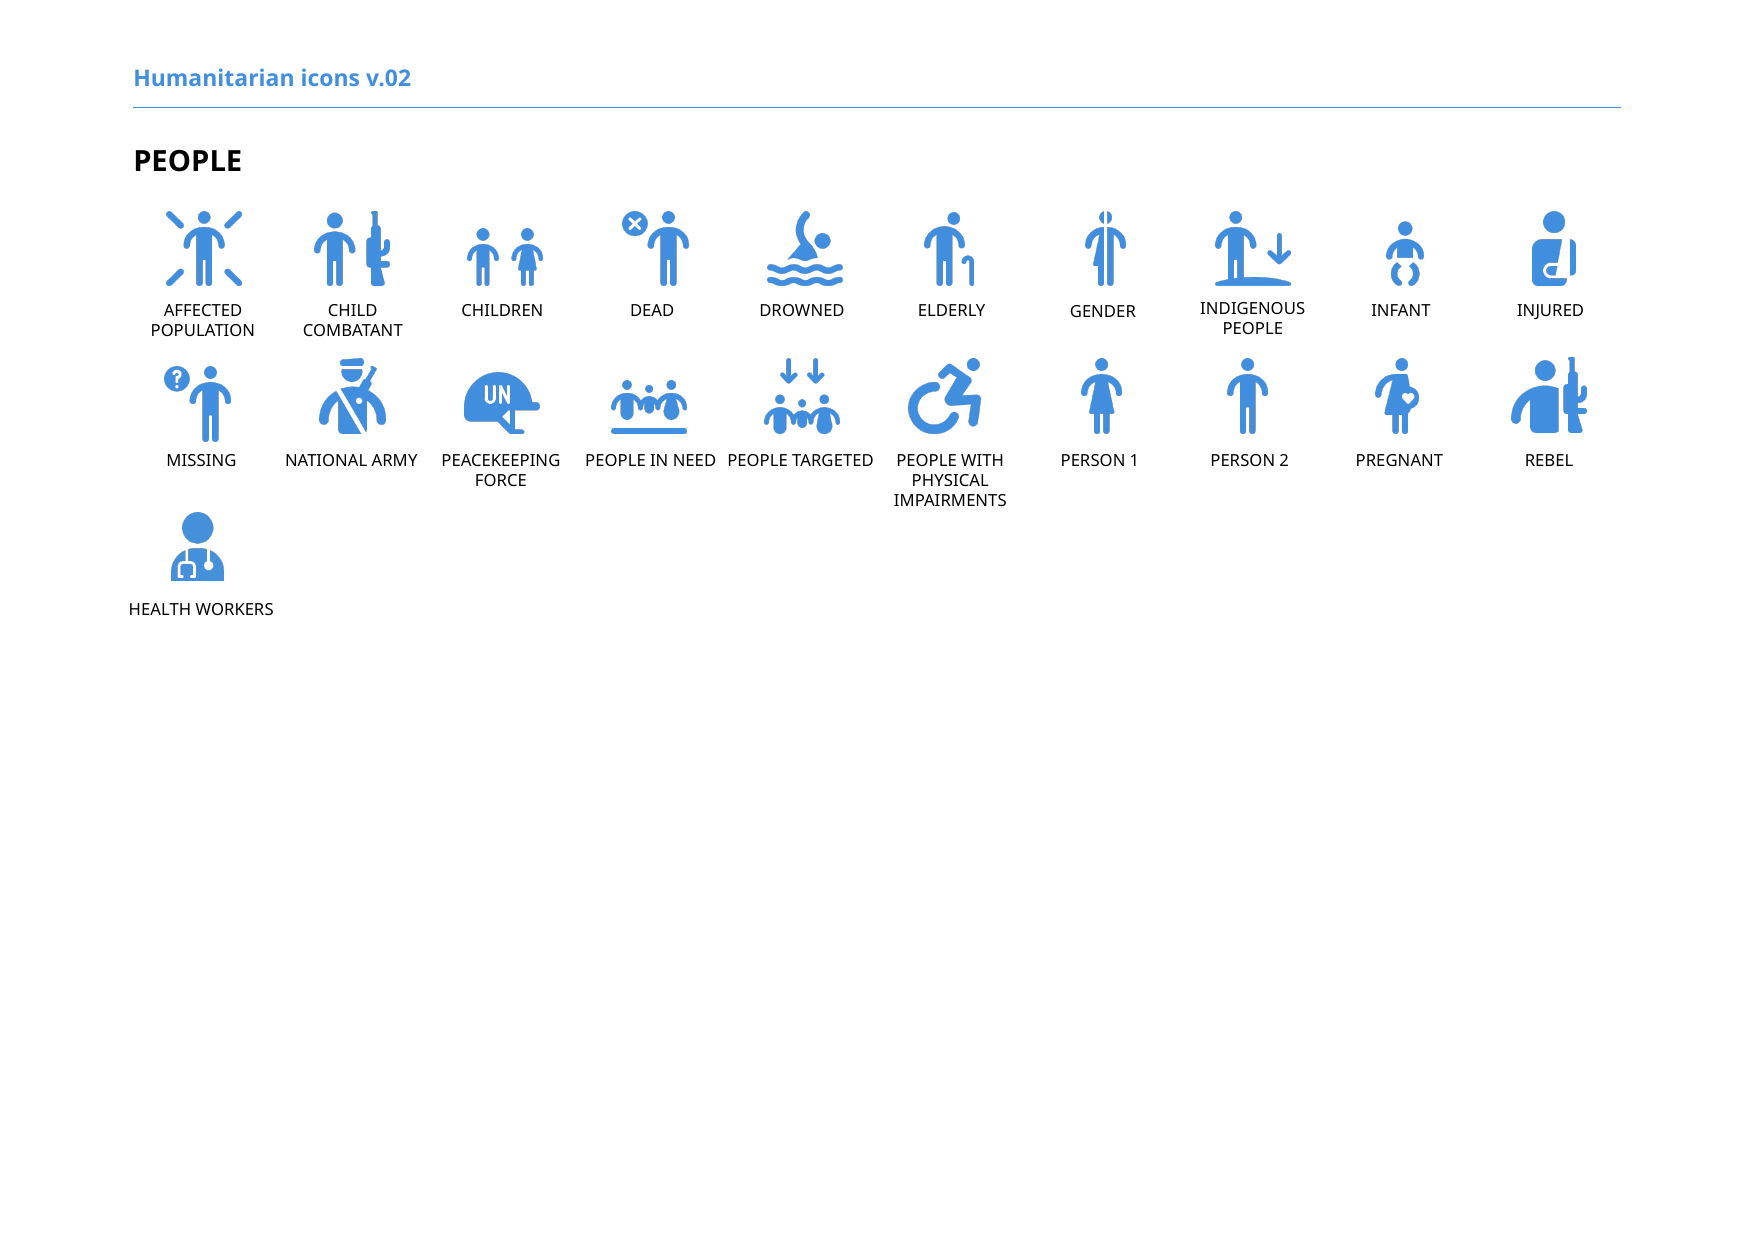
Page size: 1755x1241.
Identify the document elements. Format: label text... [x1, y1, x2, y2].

picture [764, 358, 840, 434]
picture [464, 372, 540, 434]
picture [1227, 358, 1268, 434]
text_box REBEL [1474, 449, 1625, 495]
picture [1375, 358, 1419, 434]
text_box AFFECTED POPULATION [128, 299, 277, 345]
text_box DEAD [577, 299, 727, 345]
picture [164, 366, 231, 442]
text_box PEOPLE [133, 142, 771, 180]
text_box PERSON 2 [1174, 449, 1324, 495]
picture [314, 211, 390, 287]
picture [1511, 357, 1587, 433]
picture [467, 228, 543, 287]
picture [622, 211, 689, 287]
picture [166, 211, 242, 287]
text_box PEOPLE TARGETED [725, 449, 875, 495]
picture [1085, 211, 1126, 287]
text_box INFANT [1325, 299, 1475, 345]
text_box NATIONAL ARMY [276, 449, 426, 495]
text_box GENDER [1027, 300, 1178, 346]
text_box MISSING [126, 449, 276, 495]
picture [767, 211, 843, 287]
list Humanitarian icons v.02 [133, 63, 1659, 189]
text_box INJURED [1475, 299, 1626, 345]
picture [1215, 211, 1291, 287]
text_box ELDERLY [876, 299, 1027, 345]
picture [908, 358, 981, 434]
picture [611, 380, 687, 434]
text_box INDIGENOUS PEOPLE [1177, 298, 1328, 343]
text_box PEACEKEEPING FORCE [426, 449, 575, 495]
text_box PEOPLE WITH PHYSICAL IMPAIRMENTS [875, 449, 1025, 495]
text_box CHILDREN [427, 299, 577, 345]
text_box PERSON 1 [1025, 449, 1174, 495]
text_box PEOPLE IN NEED [575, 449, 725, 495]
picture [924, 212, 974, 287]
text_box CHILD COMBATANT [277, 299, 427, 345]
text_box DROWNED [727, 299, 876, 345]
text_box HEALTH WORKERS [126, 598, 277, 644]
picture [1081, 358, 1122, 434]
picture [1532, 211, 1576, 287]
picture [1386, 221, 1424, 287]
text_box PREGNANT [1324, 449, 1474, 495]
picture [319, 358, 386, 434]
picture [171, 512, 224, 581]
